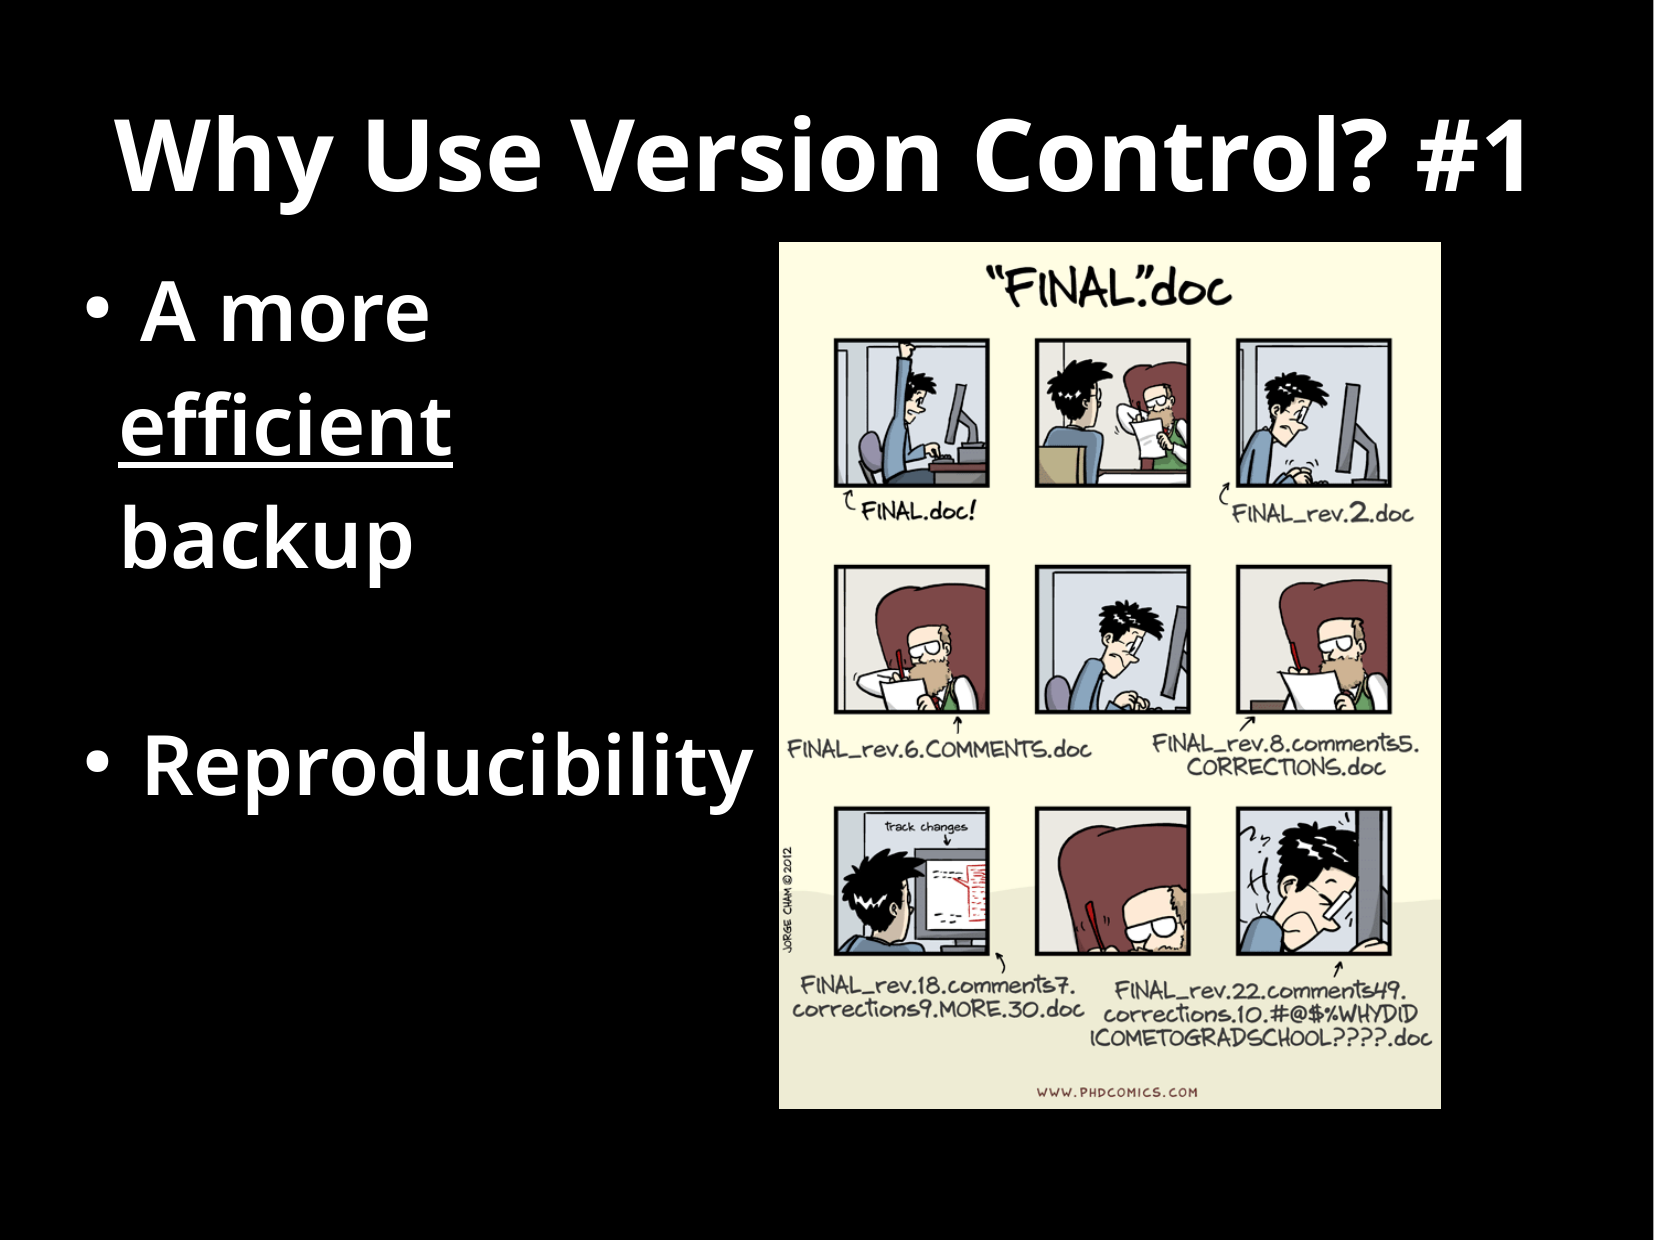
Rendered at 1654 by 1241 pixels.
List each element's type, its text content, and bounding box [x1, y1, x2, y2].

text_box A more efficient backup Reproducibility [82, 230, 756, 1069]
title Why Use Version Control? #1 [82, 49, 1571, 257]
picture [779, 242, 1441, 1109]
